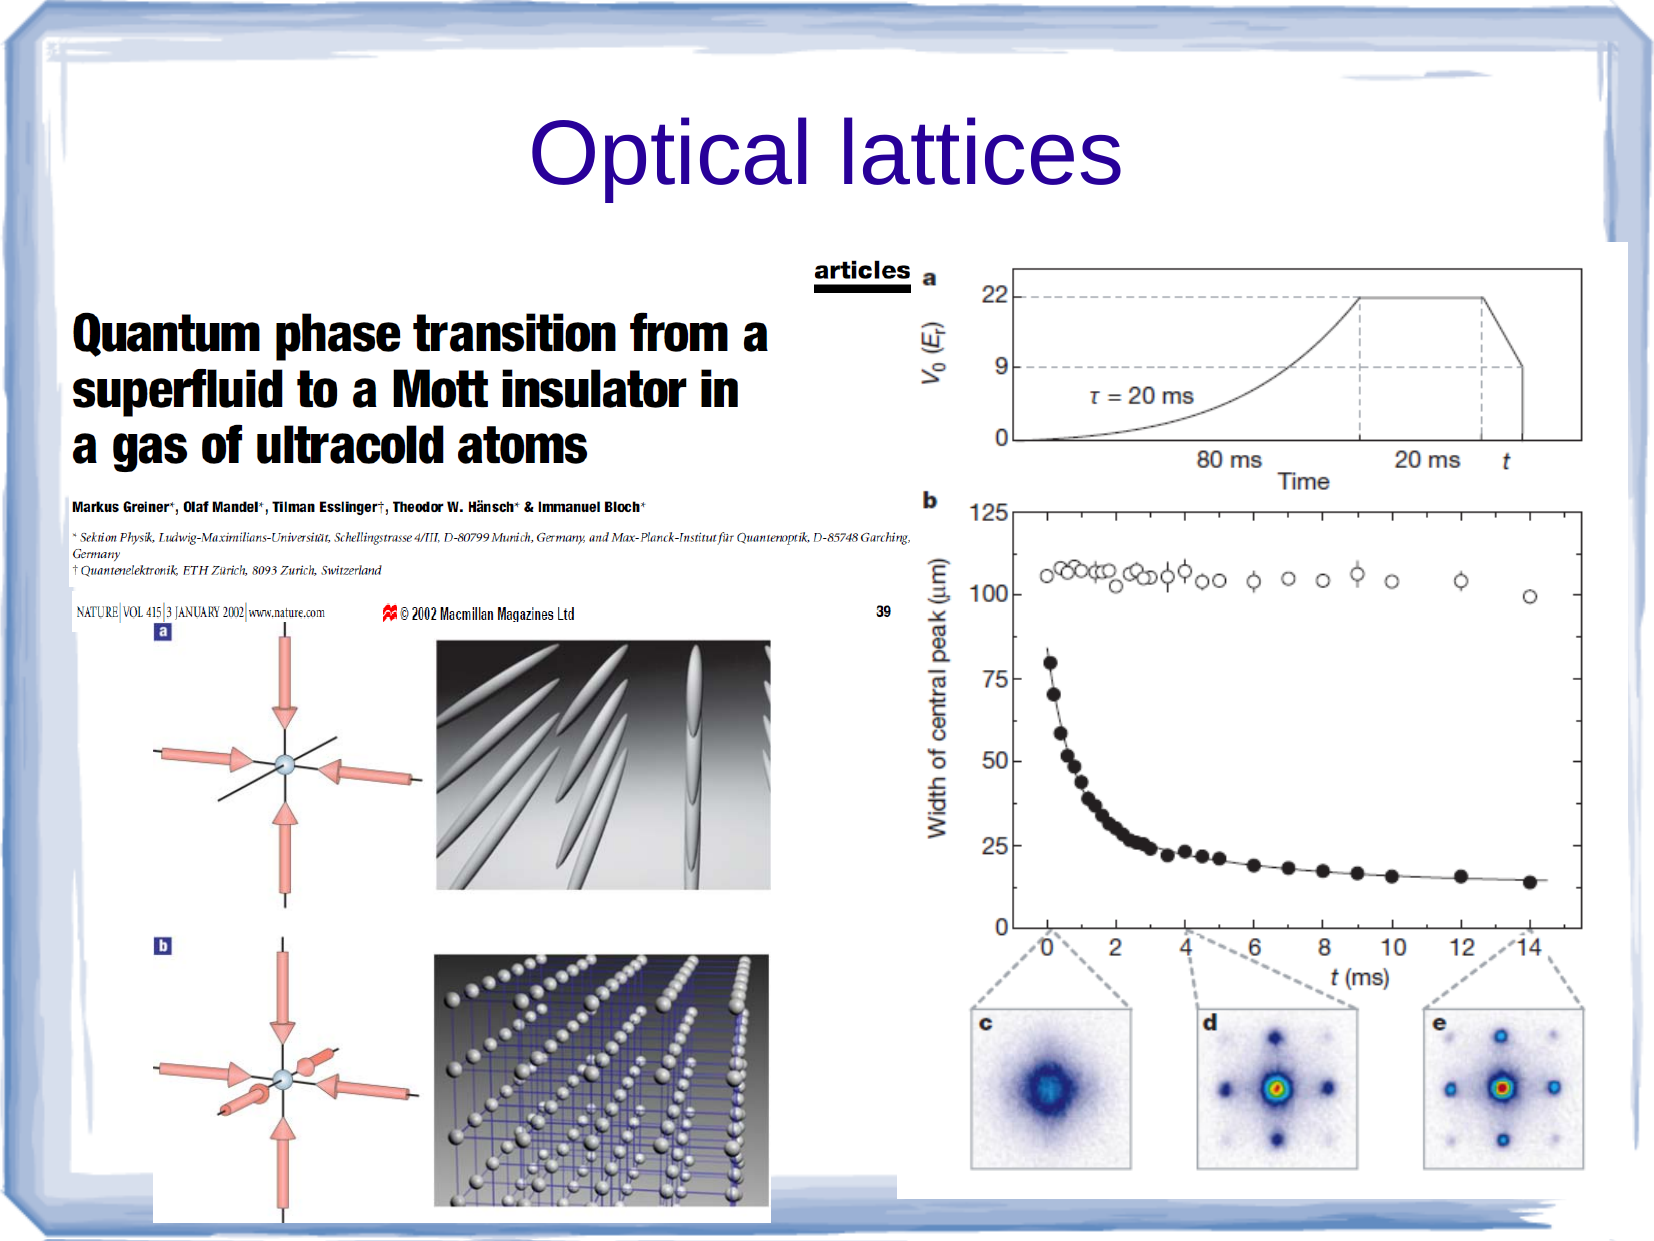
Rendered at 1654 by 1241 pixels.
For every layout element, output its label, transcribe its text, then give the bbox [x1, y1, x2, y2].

title Optical lattices [82, 56, 1571, 246]
picture [0, 0, 1654, 1241]
